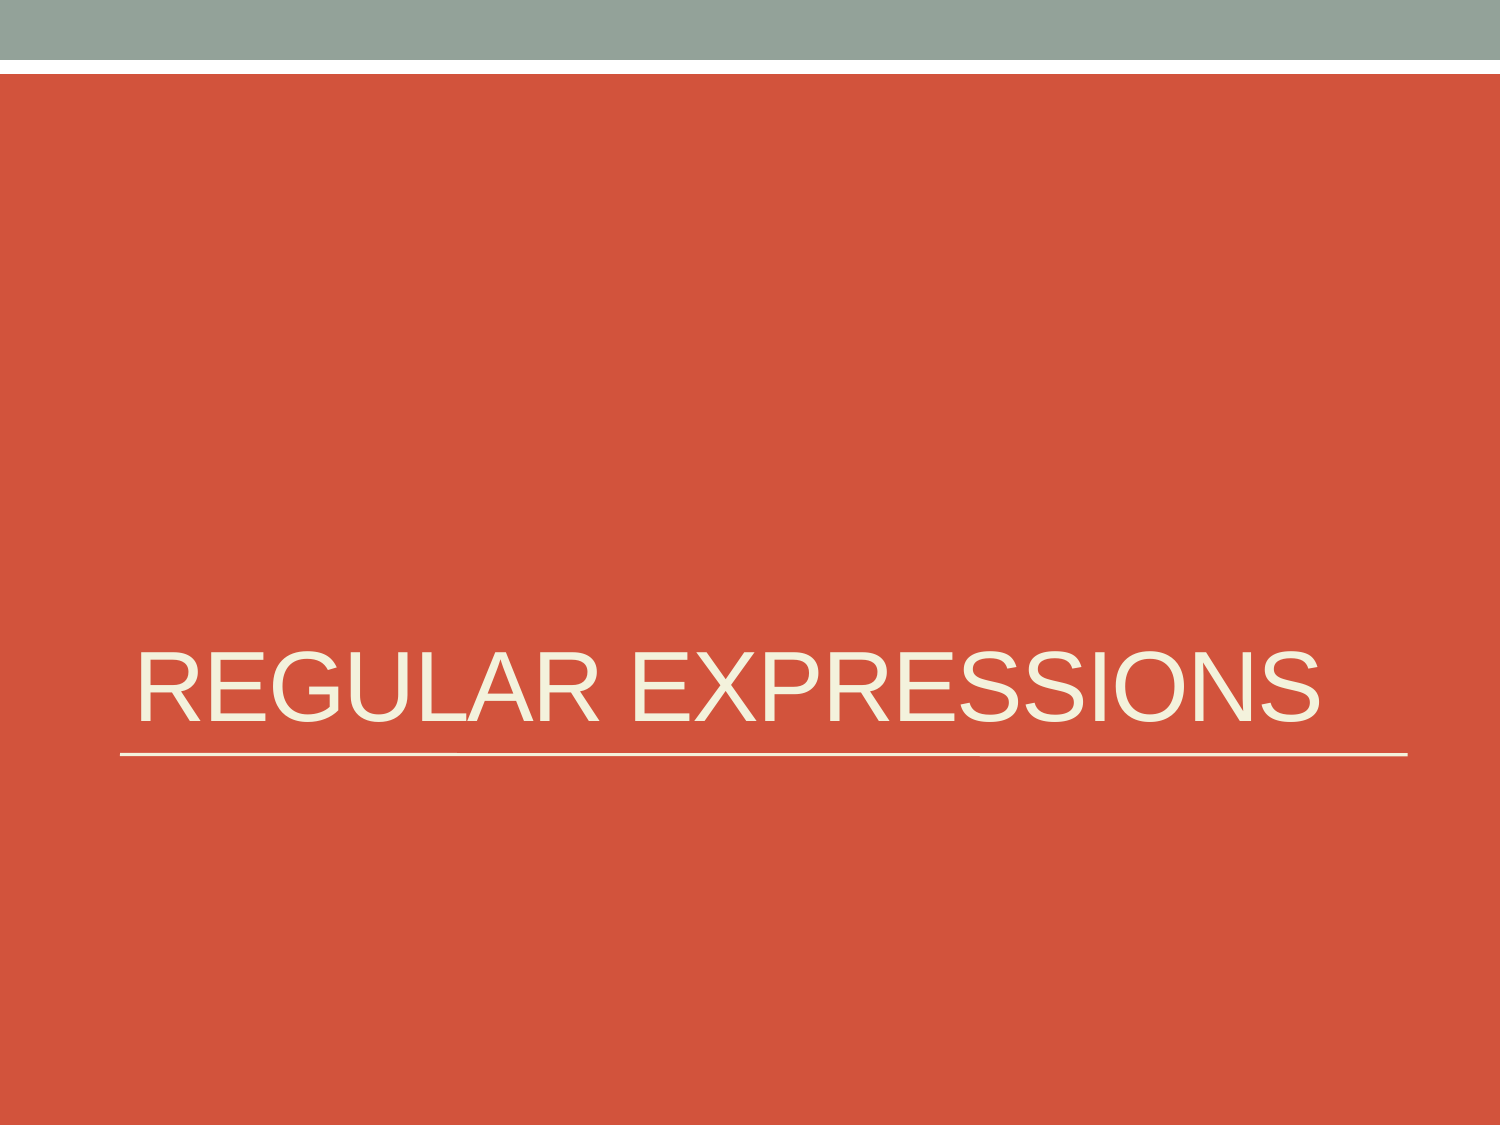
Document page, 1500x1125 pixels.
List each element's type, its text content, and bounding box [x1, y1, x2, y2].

title ReguLar Expressions [118, 387, 1394, 749]
